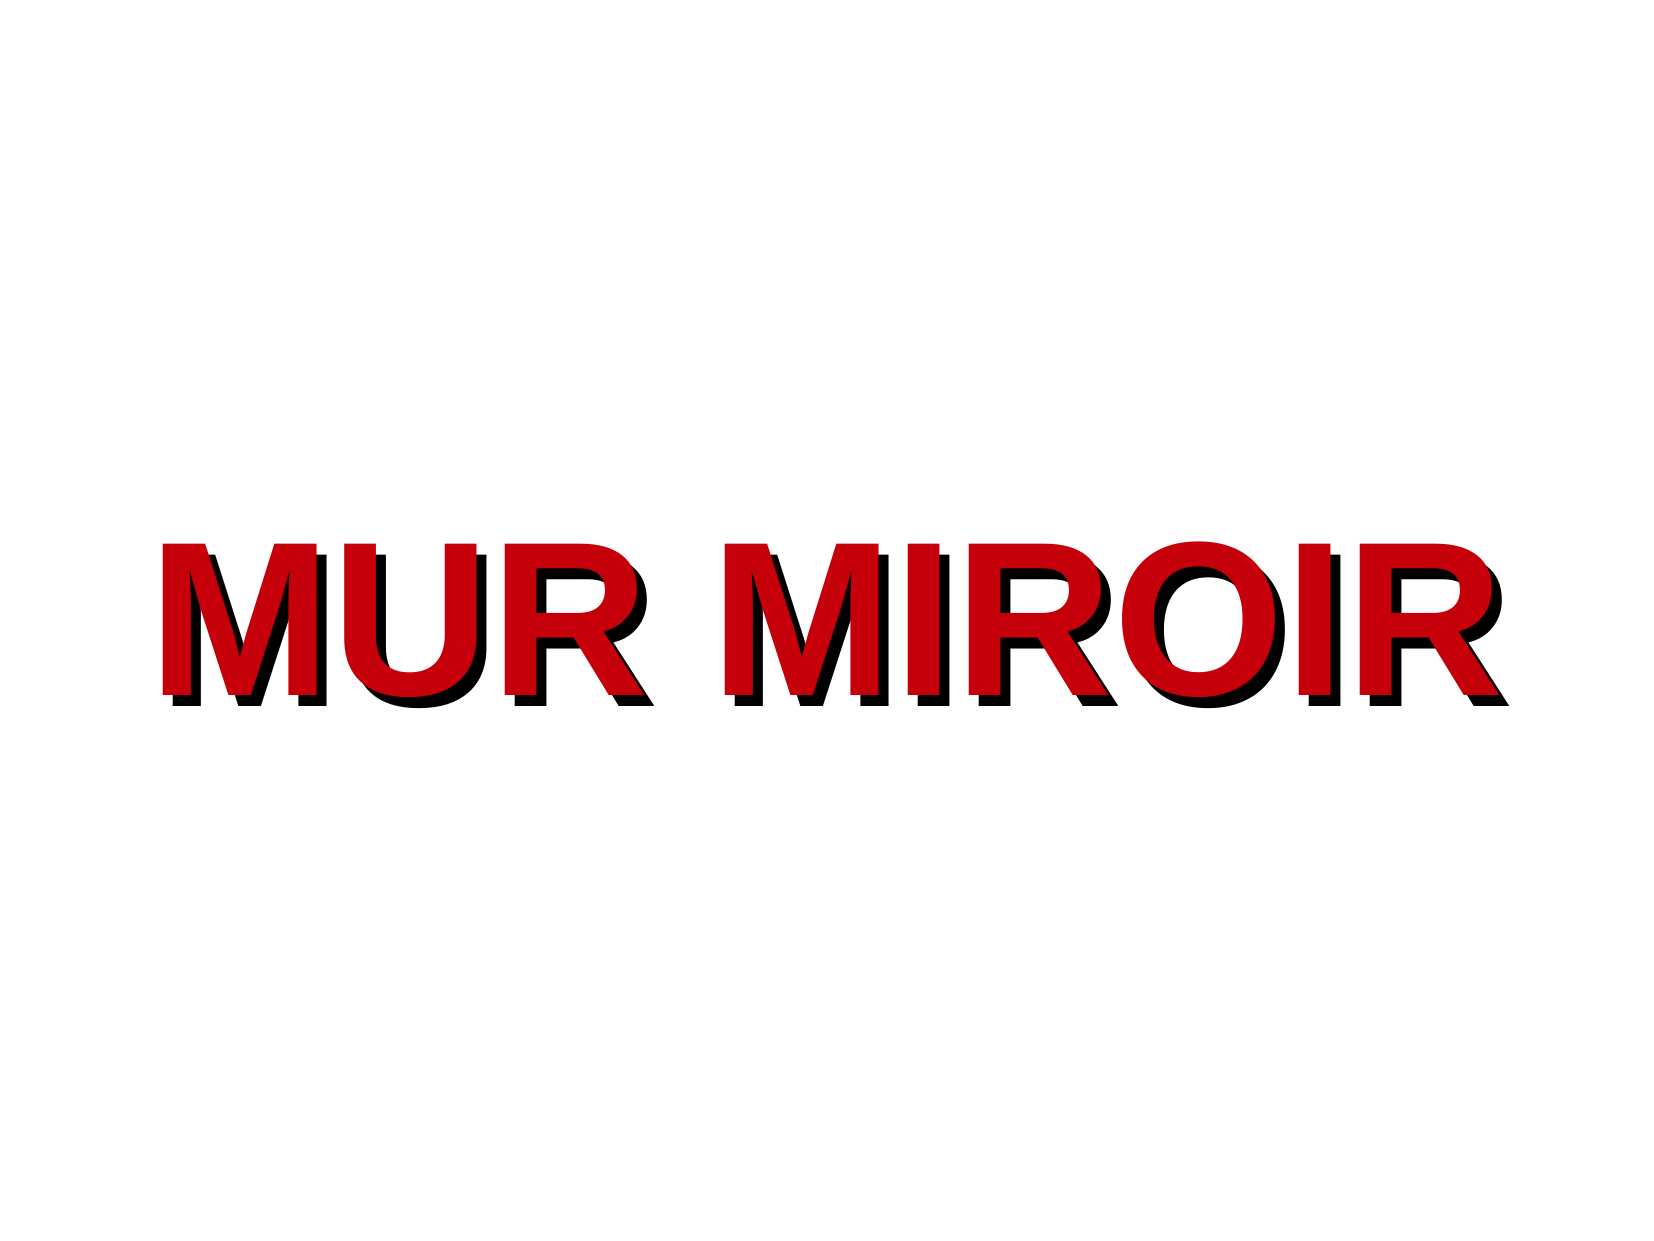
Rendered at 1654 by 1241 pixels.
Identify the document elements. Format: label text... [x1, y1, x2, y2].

subtitle MUR MIROIR [82, 259, 1571, 980]
